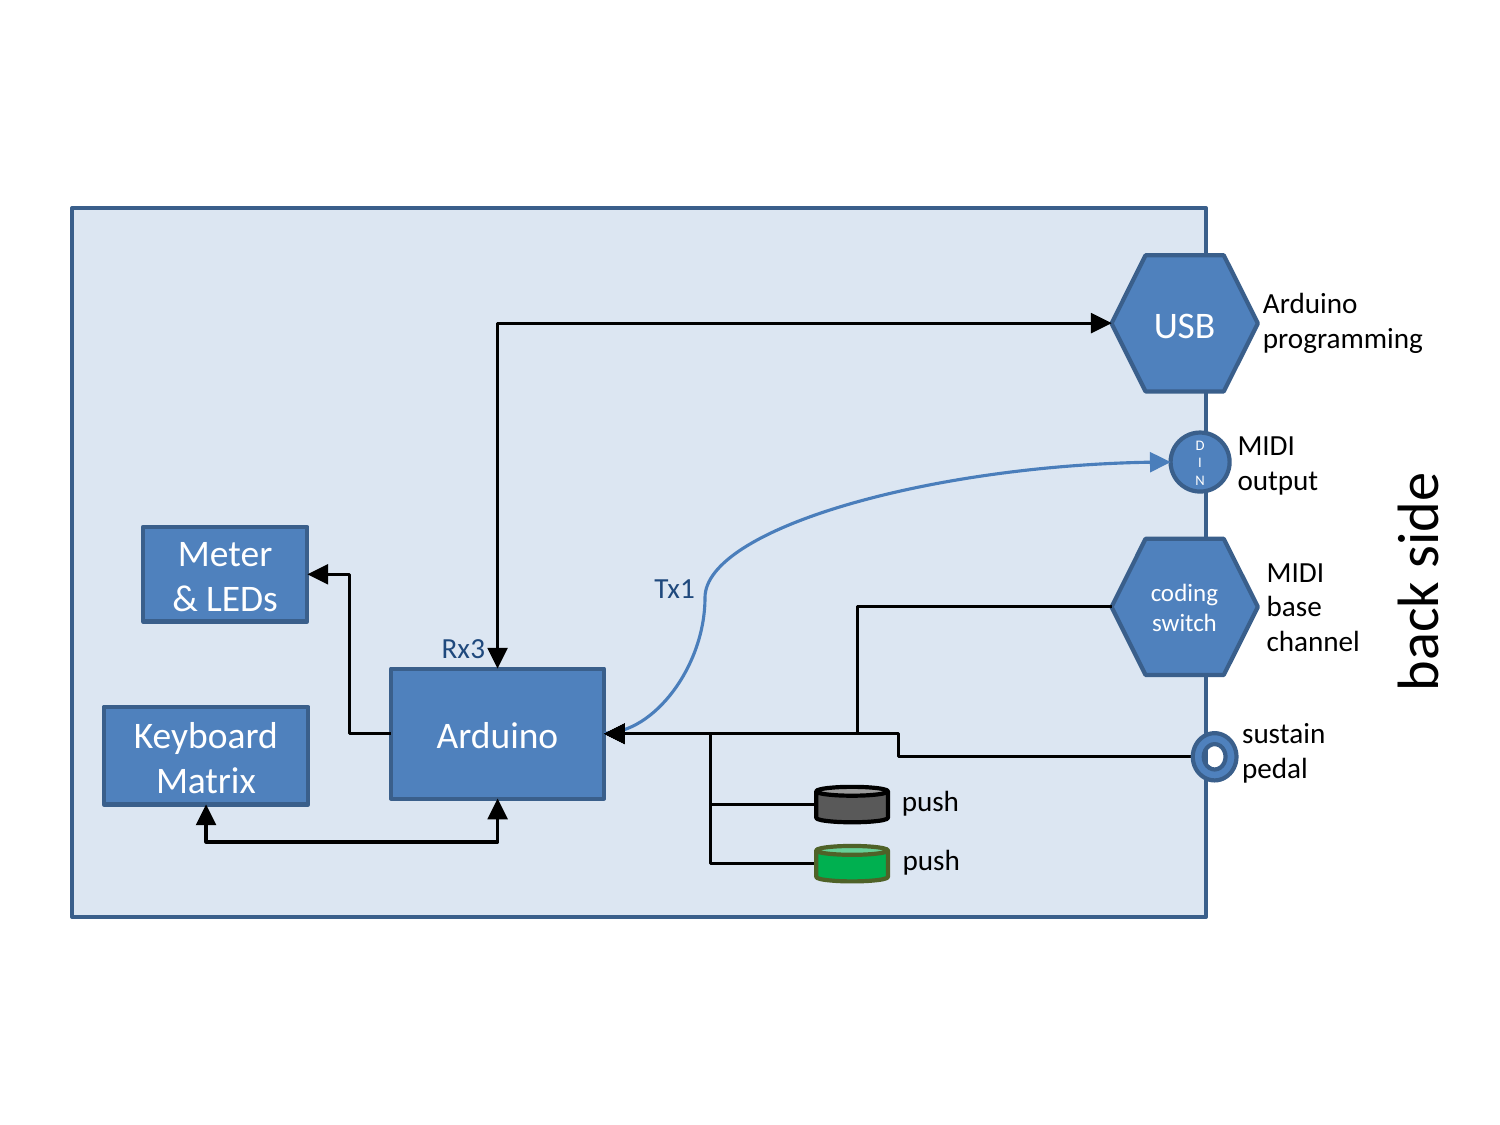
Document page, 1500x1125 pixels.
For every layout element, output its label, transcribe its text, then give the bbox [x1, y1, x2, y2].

text_box DIN [1170, 432, 1222, 492]
text_box Keyboard Matrix [103, 706, 309, 805]
text_box MIDI output [1222, 418, 1333, 504]
text_box push [887, 775, 974, 825]
text_box Arduino programming [1248, 277, 1438, 362]
text_box Arduino [391, 668, 605, 799]
text_box sustain pedal [1227, 706, 1347, 792]
text_box [626, 463, 1206, 732]
text_box [499, 324, 1206, 731]
text_box [72, 208, 1237, 917]
text_box push [887, 834, 975, 884]
text_box back side [1372, 457, 1458, 707]
text_box MIDI base channel [1251, 545, 1375, 666]
text_box USB [1111, 255, 1248, 392]
text_box Meter & LEDs [142, 527, 308, 622]
text_box Rx3 [426, 621, 501, 672]
text_box coding switch [1112, 538, 1251, 675]
text_box Tx1 [639, 562, 710, 613]
